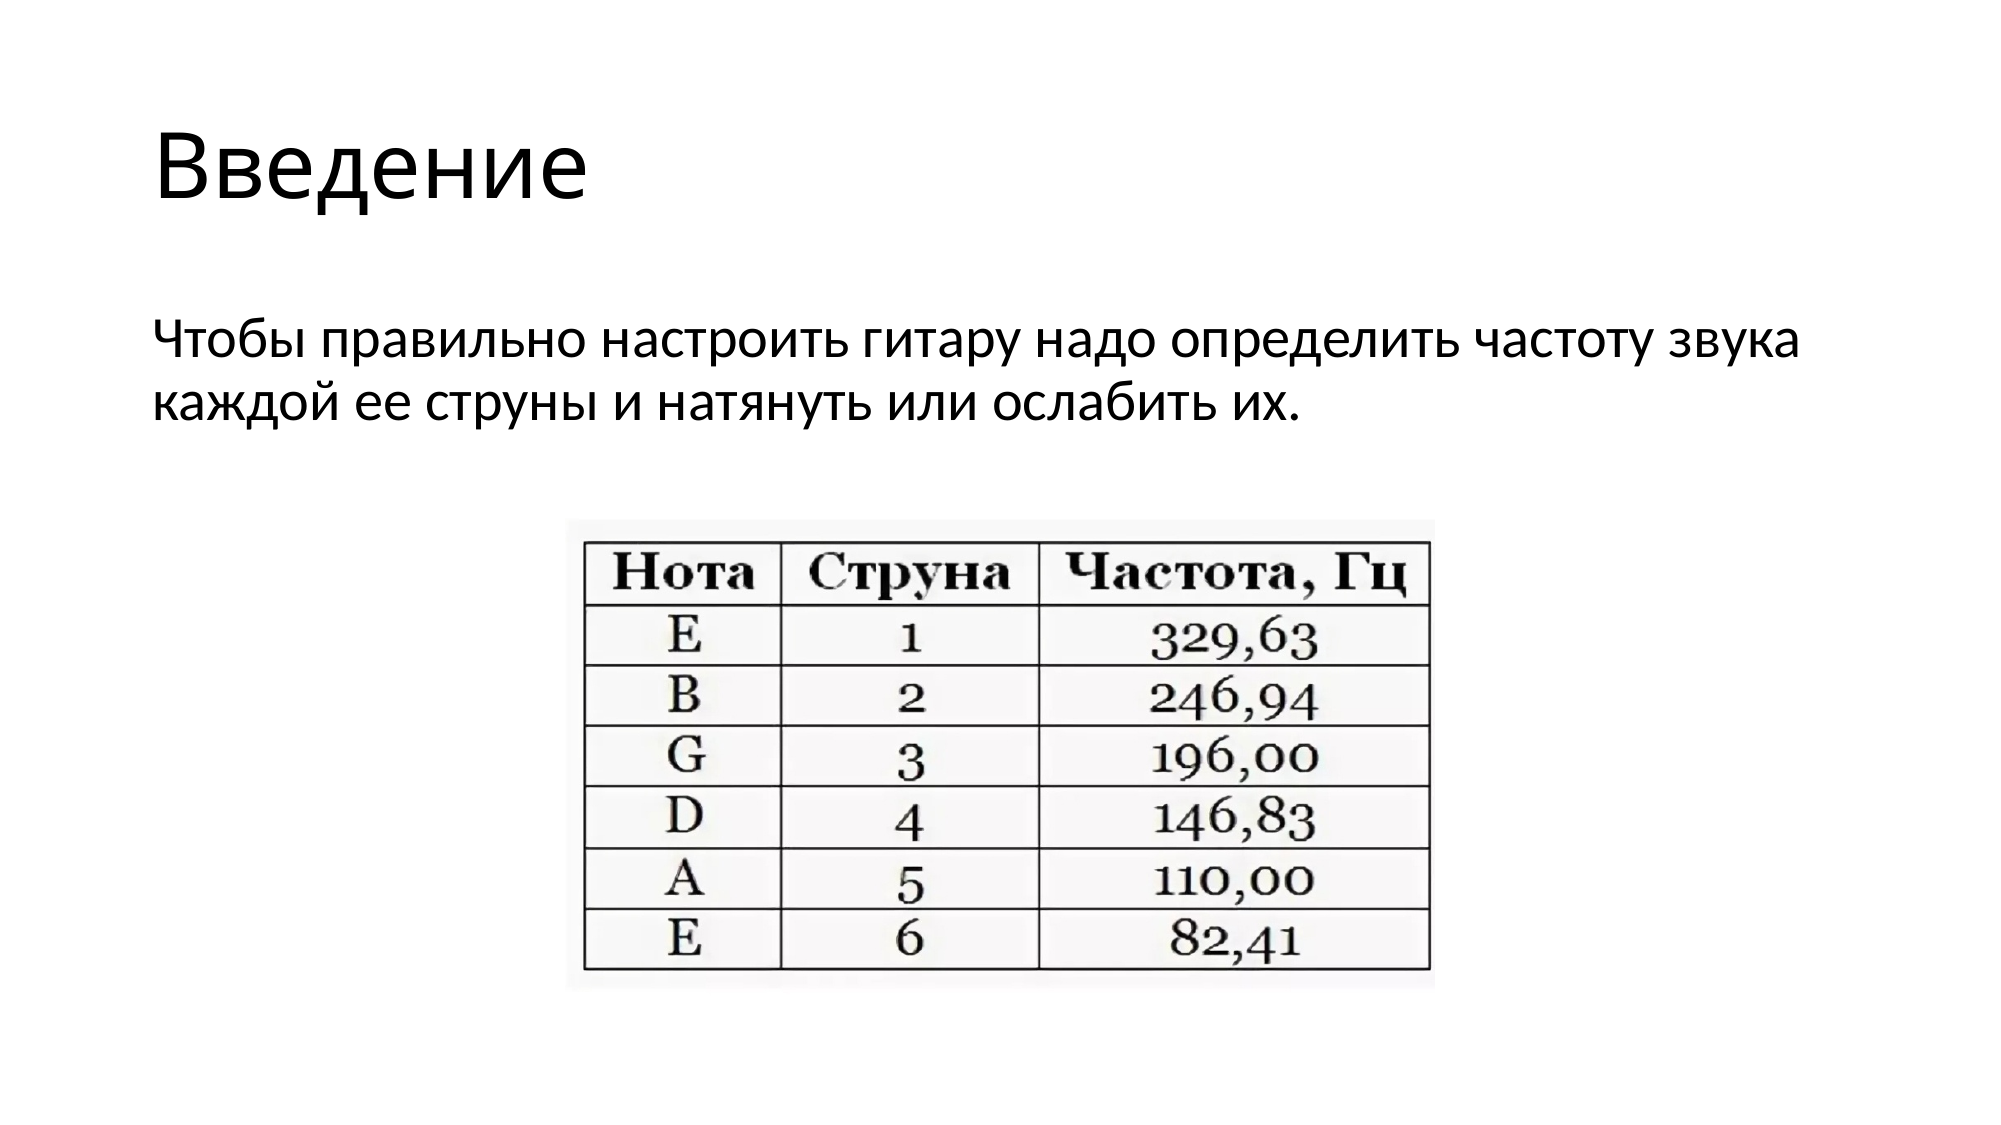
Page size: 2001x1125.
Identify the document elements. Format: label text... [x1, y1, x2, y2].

title Введение [137, 59, 1863, 278]
picture [565, 450, 1435, 1066]
list Чтобы правильно настроить гитару надо определить частоту звука каждой ее струны и натянуть или ослабить их. [137, 299, 1863, 639]
